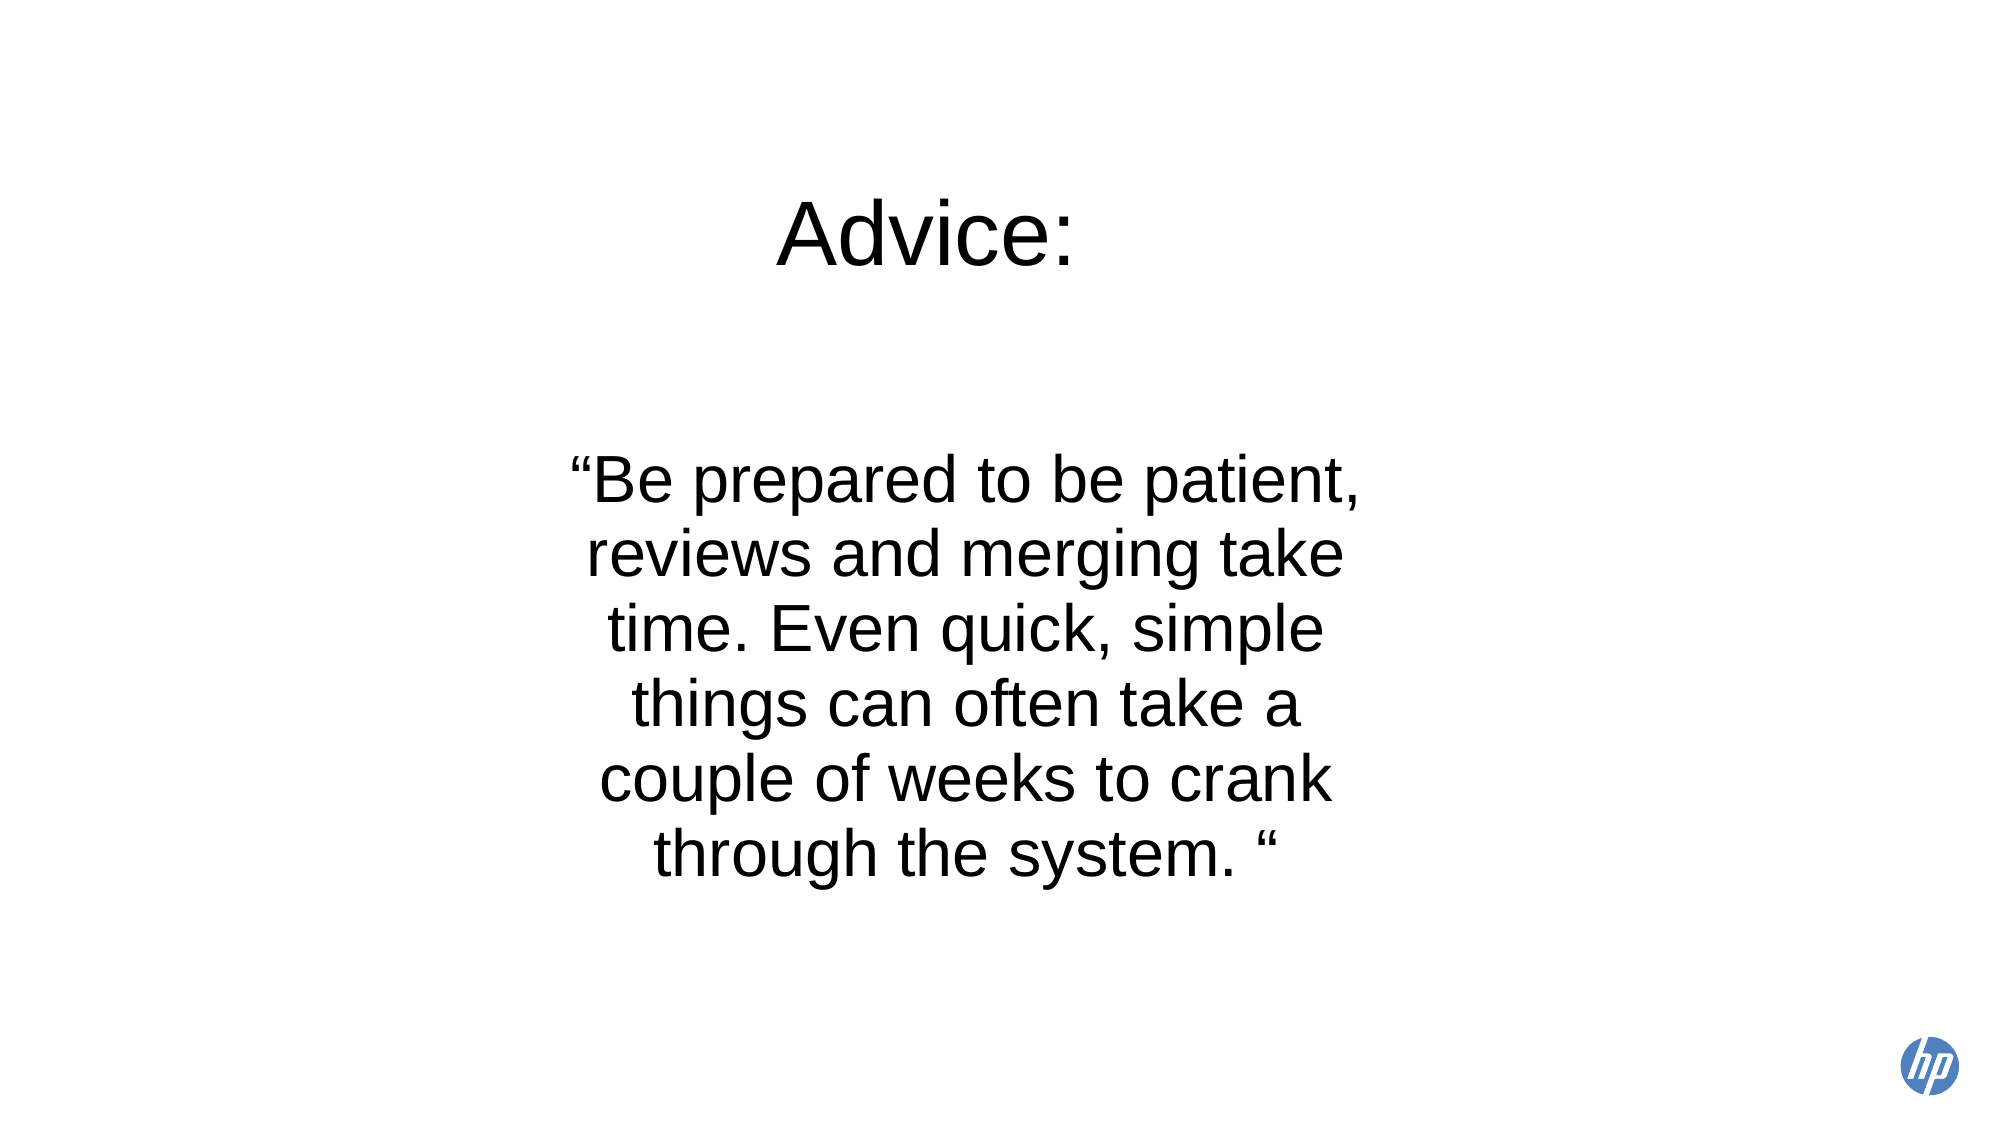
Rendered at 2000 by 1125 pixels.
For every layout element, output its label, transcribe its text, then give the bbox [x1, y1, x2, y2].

title Advice: [177, 106, 1677, 362]
subtitle “Be prepared to be patient, reviews and merging take time. Even quick, simple things can often take a couple of weeks to crank through the system. “ [527, 339, 1406, 993]
